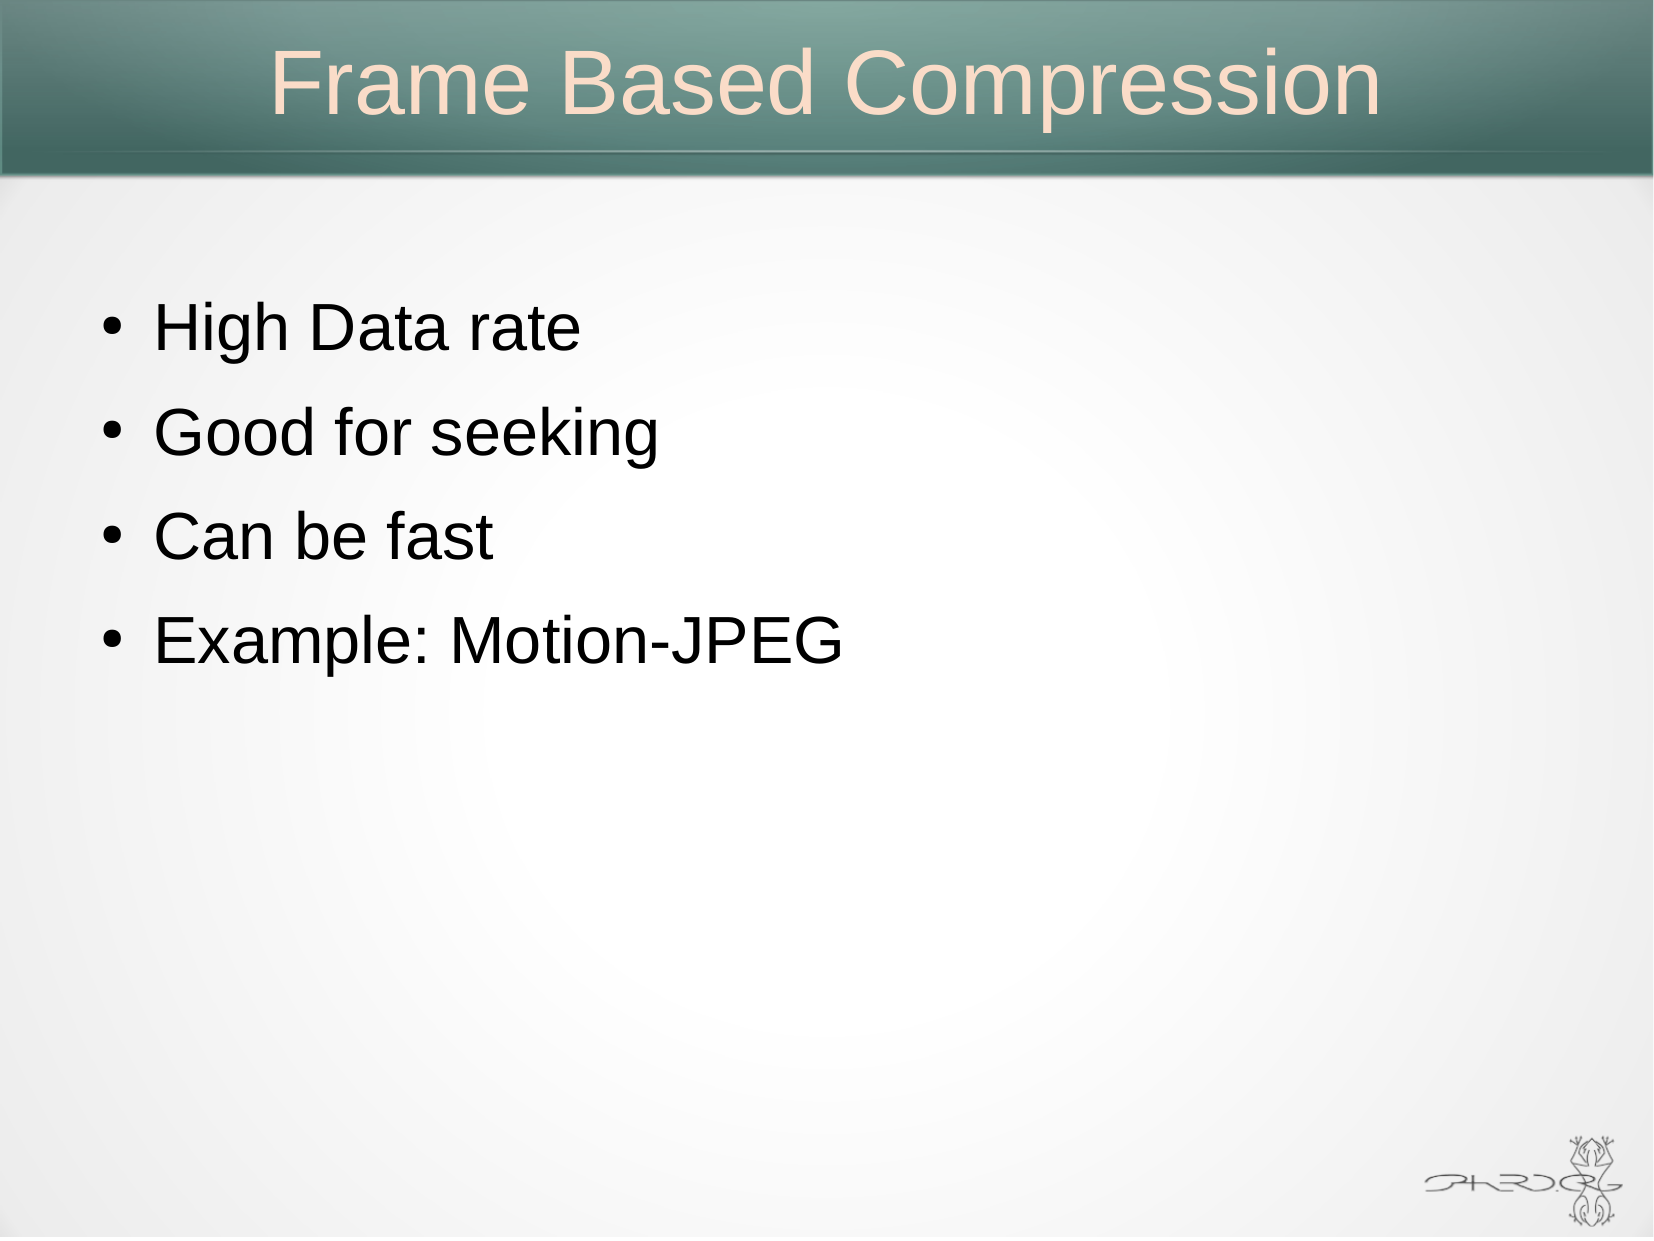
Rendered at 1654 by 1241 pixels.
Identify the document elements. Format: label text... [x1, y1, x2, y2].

list High Data rate Good for seeking Can be fast Example: Motion-JPEG [82, 290, 1571, 1010]
title Frame Based Compression [82, 11, 1571, 154]
picture [0, 0, 1654, 1237]
